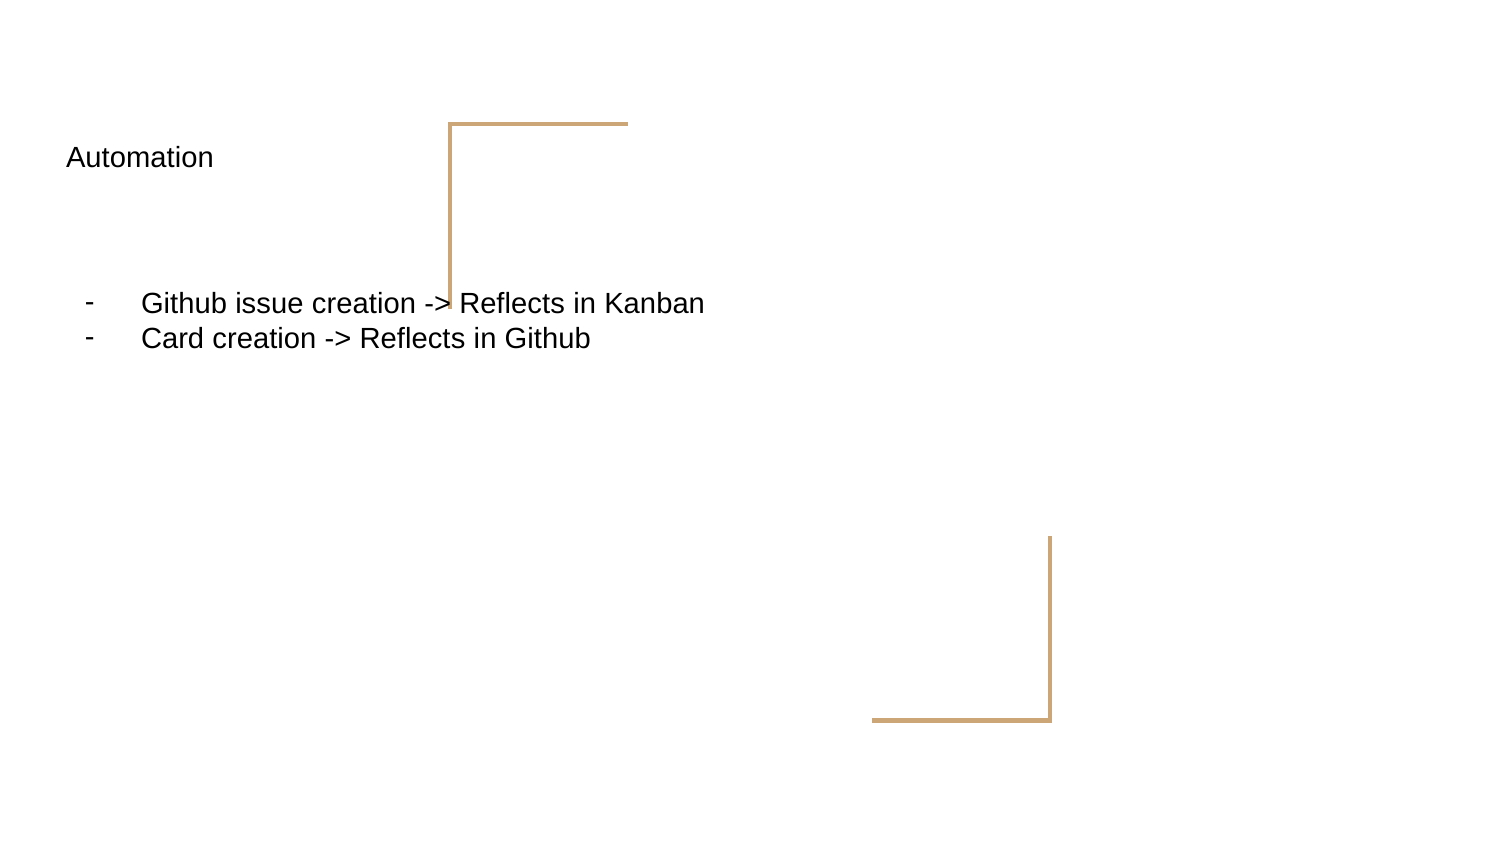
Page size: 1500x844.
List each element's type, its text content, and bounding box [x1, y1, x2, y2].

list Github issue creation -> Reflects in Kanban Card creation -> Reflects in Github [51, 200, 1449, 752]
title Automation [51, 51, 1449, 189]
